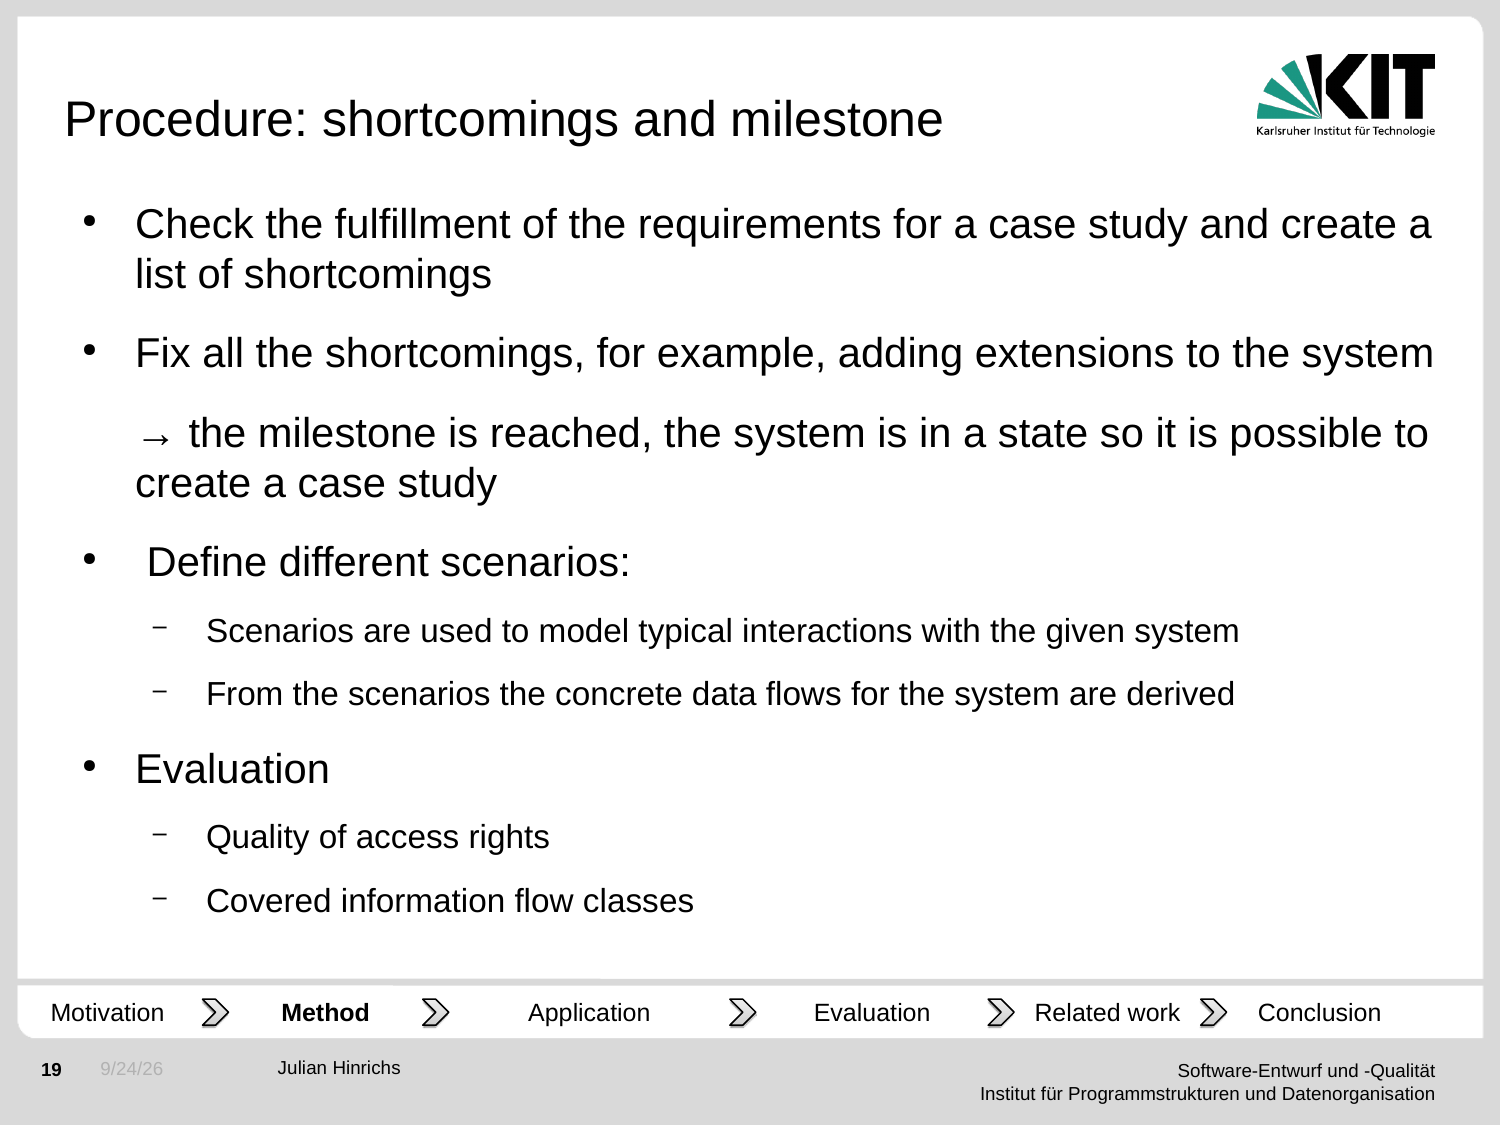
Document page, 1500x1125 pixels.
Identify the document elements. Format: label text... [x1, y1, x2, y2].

text_box [1200, 999, 1227, 1026]
text_box Application [513, 989, 666, 1035]
text_box Conclusion [1243, 989, 1488, 1035]
text_box [422, 999, 449, 1026]
slide_number 9/27/18 [100, 1057, 271, 1117]
text_box Method [266, 989, 385, 1035]
text_box [729, 999, 756, 1026]
list Check the fulfillment of the requirements for a case study and create a list of shortcomings Fix all the shortcomings, for example, adding extensions to the system → the milestone is reached, the system is in a state so it is possible to create a case study Define different scenarios: Scenarios are used to model typical interactions with the given system From the scenarios the concrete data flows for the system are derived Evaluation Quality of access rights Covered information flow classes [64, 196, 1436, 966]
text_box Motivation [35, 989, 180, 1035]
text_box [988, 999, 1015, 1026]
text_box Evaluation [798, 989, 946, 1035]
picture [0, 0, 1500, 1125]
text_box [202, 999, 229, 1026]
title Procedure: shortcomings and milestone [64, 54, 1198, 147]
text_box Related work [1019, 989, 1196, 1035]
